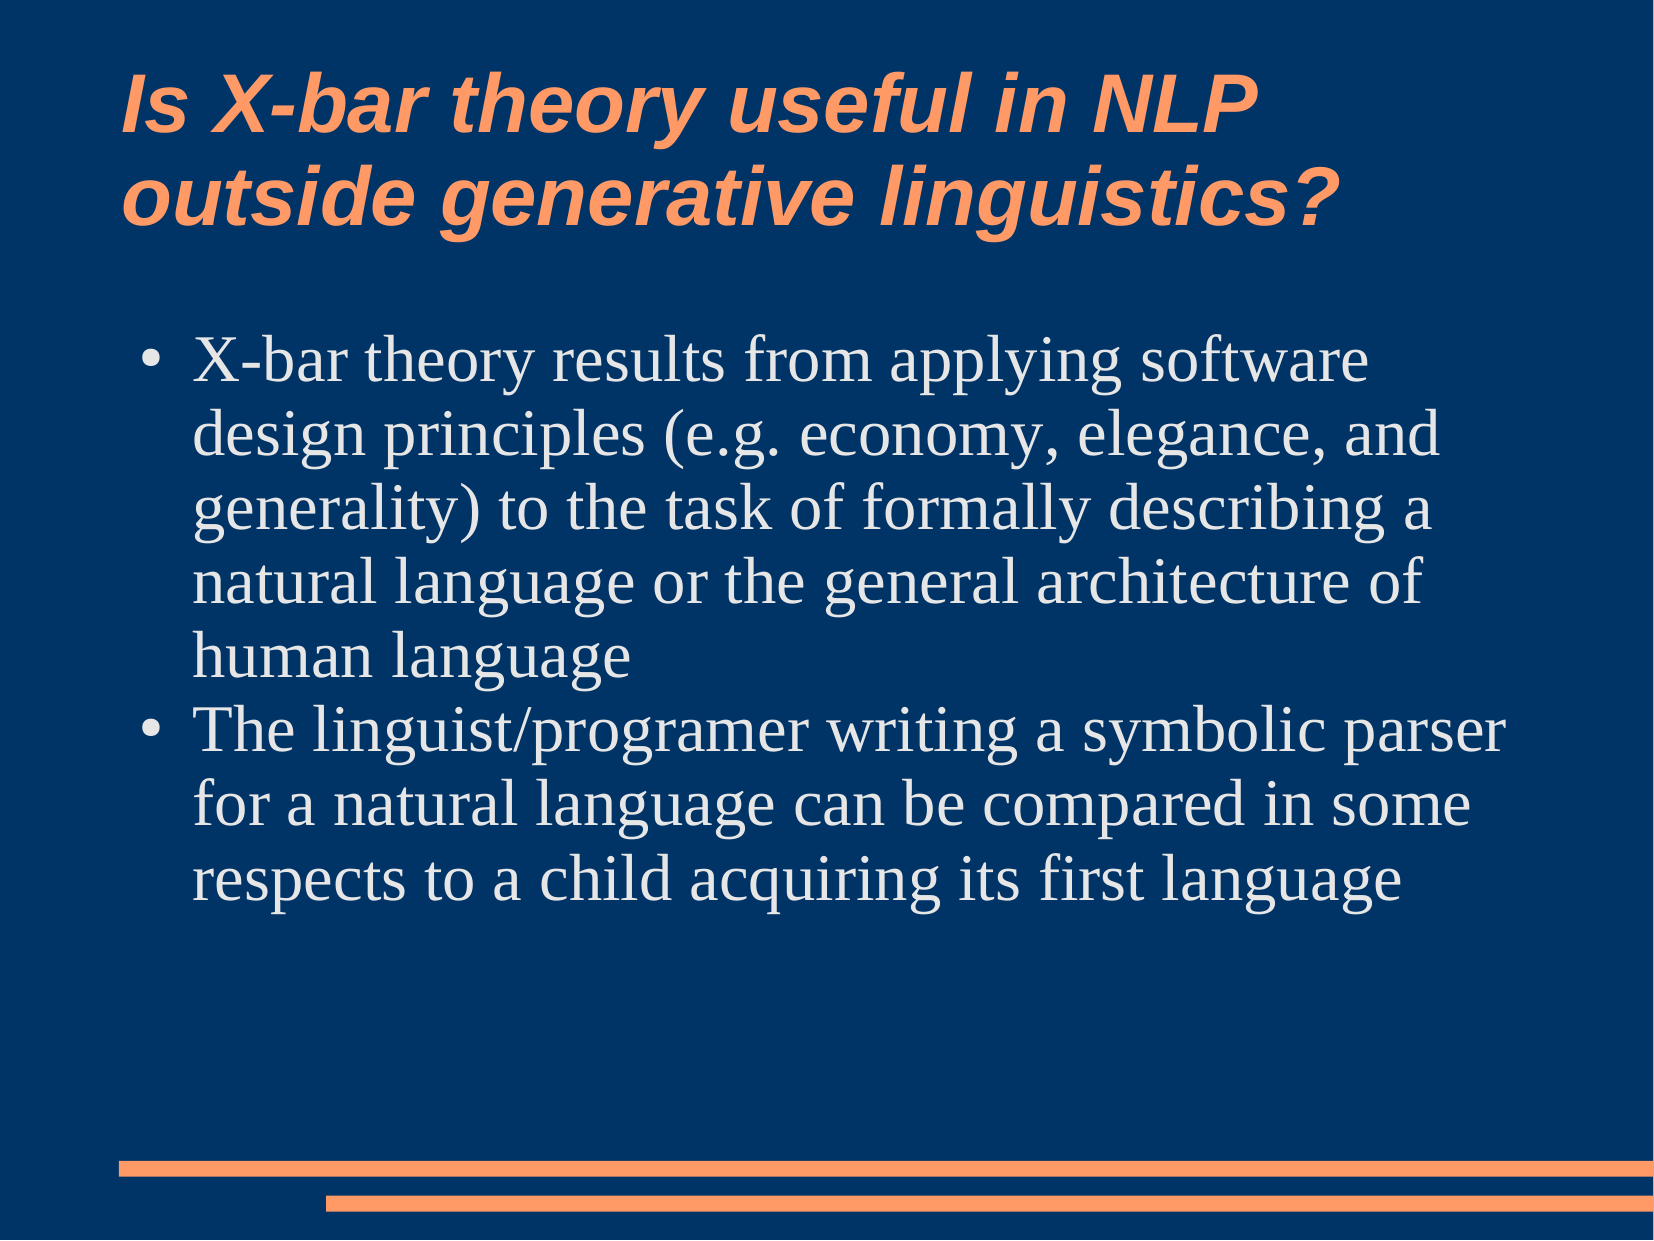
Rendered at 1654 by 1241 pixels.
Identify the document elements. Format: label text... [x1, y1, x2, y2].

title Is X-bar theory useful in NLP outside generative linguistics? [121, 46, 1534, 254]
list X-bar theory results from applying software design principles (e.g. economy, elegance, and generality) to the task of formally describing a natural language or the general architecture of human language The linguist/programer writing a symbolic parser for a natural language can be compared in some respects to a child acquiring its first language [121, 322, 1561, 1132]
